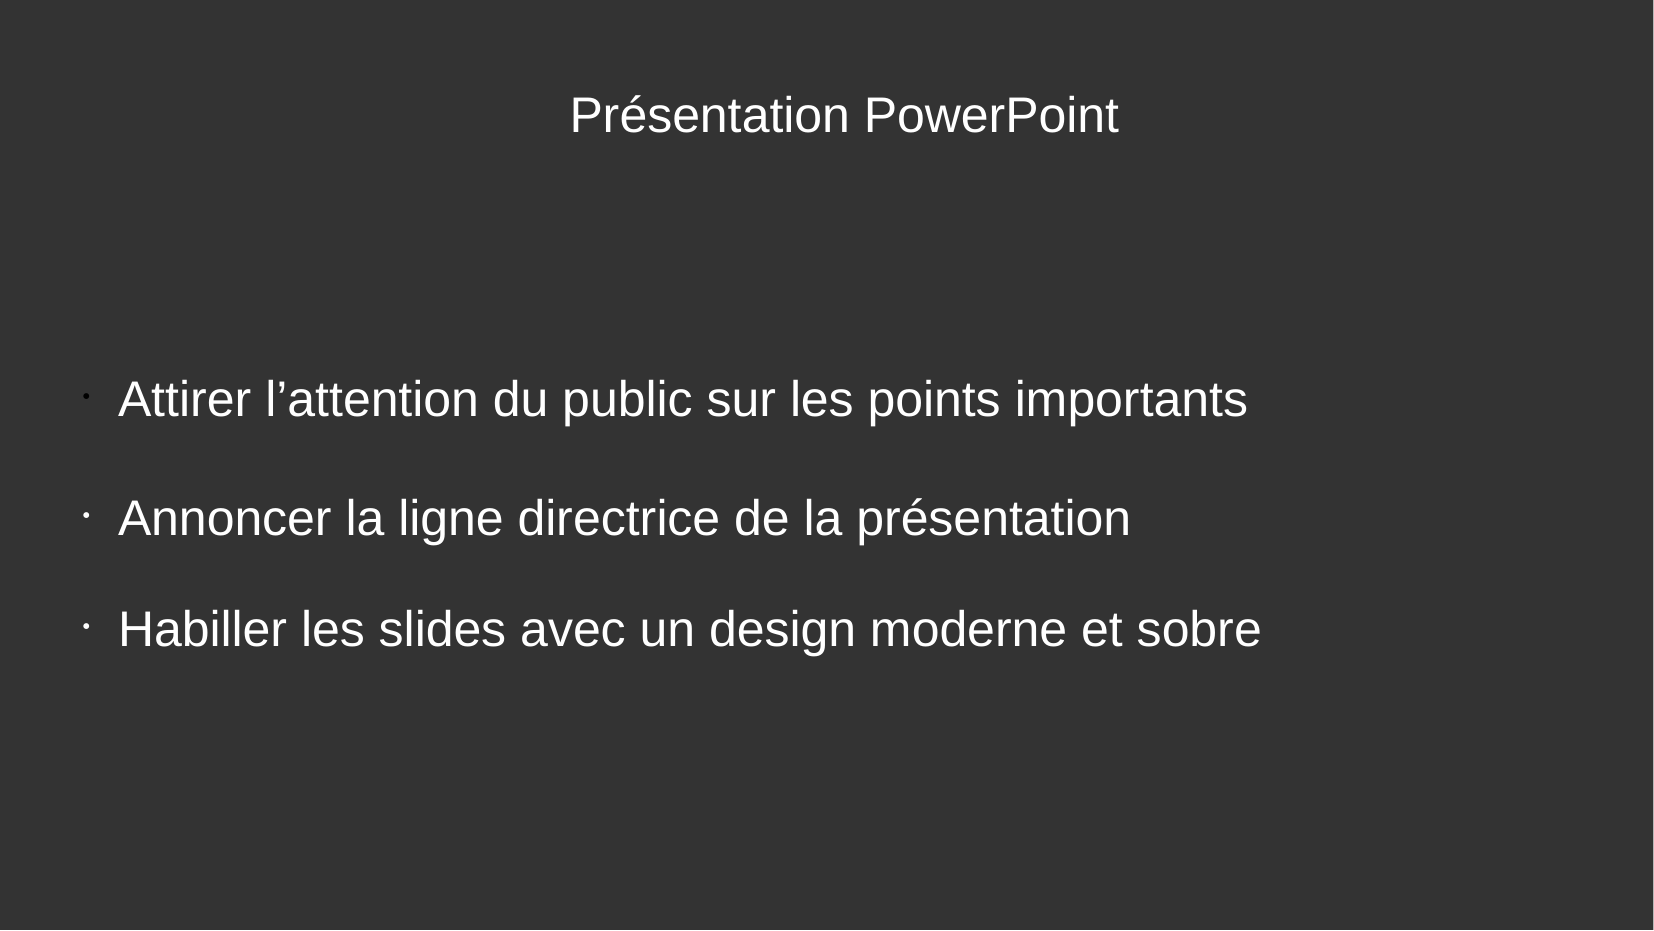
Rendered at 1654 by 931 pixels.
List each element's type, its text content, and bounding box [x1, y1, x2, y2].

title Présentation PowerPoint [82, 37, 1571, 193]
text_box Attirer l’attention du public sur les points importants [82, 371, 1432, 427]
subtitle Annoncer la ligne directrice de la présentation Habiller les slides avec un design moderne et sobre [82, 217, 1571, 875]
